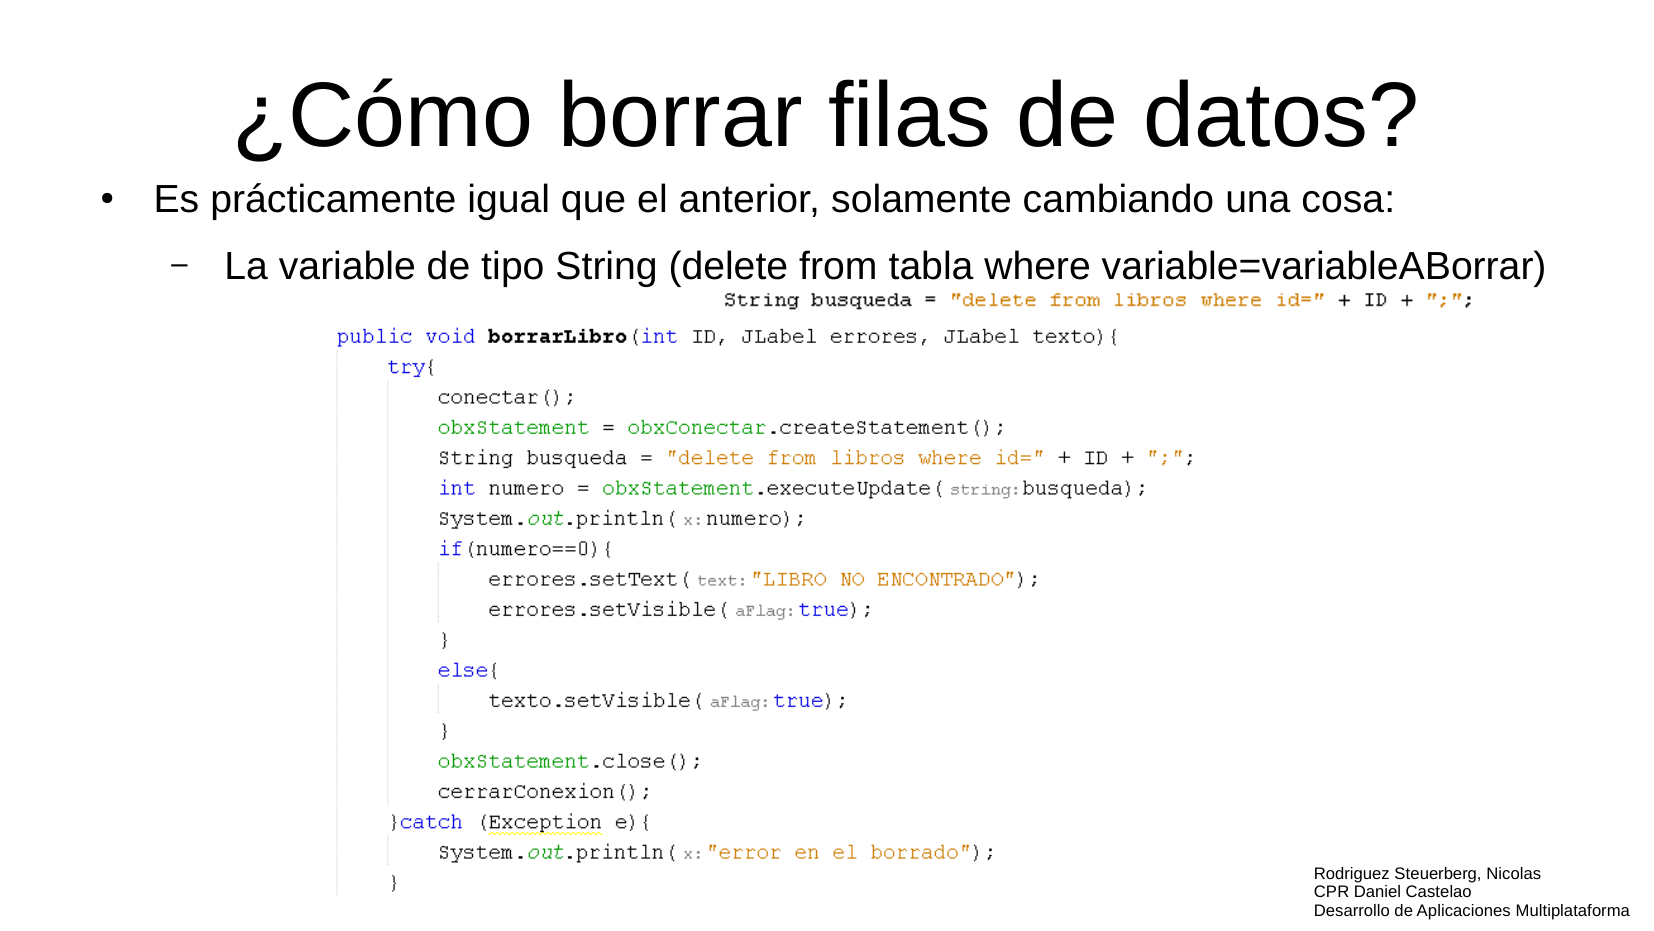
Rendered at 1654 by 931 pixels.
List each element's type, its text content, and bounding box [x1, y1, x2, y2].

picture [724, 284, 1477, 319]
picture [324, 324, 1241, 898]
text_box Rodriguez Steuerberg, Nicolas CPR Daniel Castelao Desarrollo de Aplicaciones Multiplataforma [1299, 856, 1654, 931]
title ¿Cómo borrar filas de datos? [82, 37, 1571, 177]
list Es prácticamente igual que el anterior, solamente cambiando una cosa: La variable de tipo String (delete from tabla where variable=variableABorrar) [82, 177, 1571, 758]
